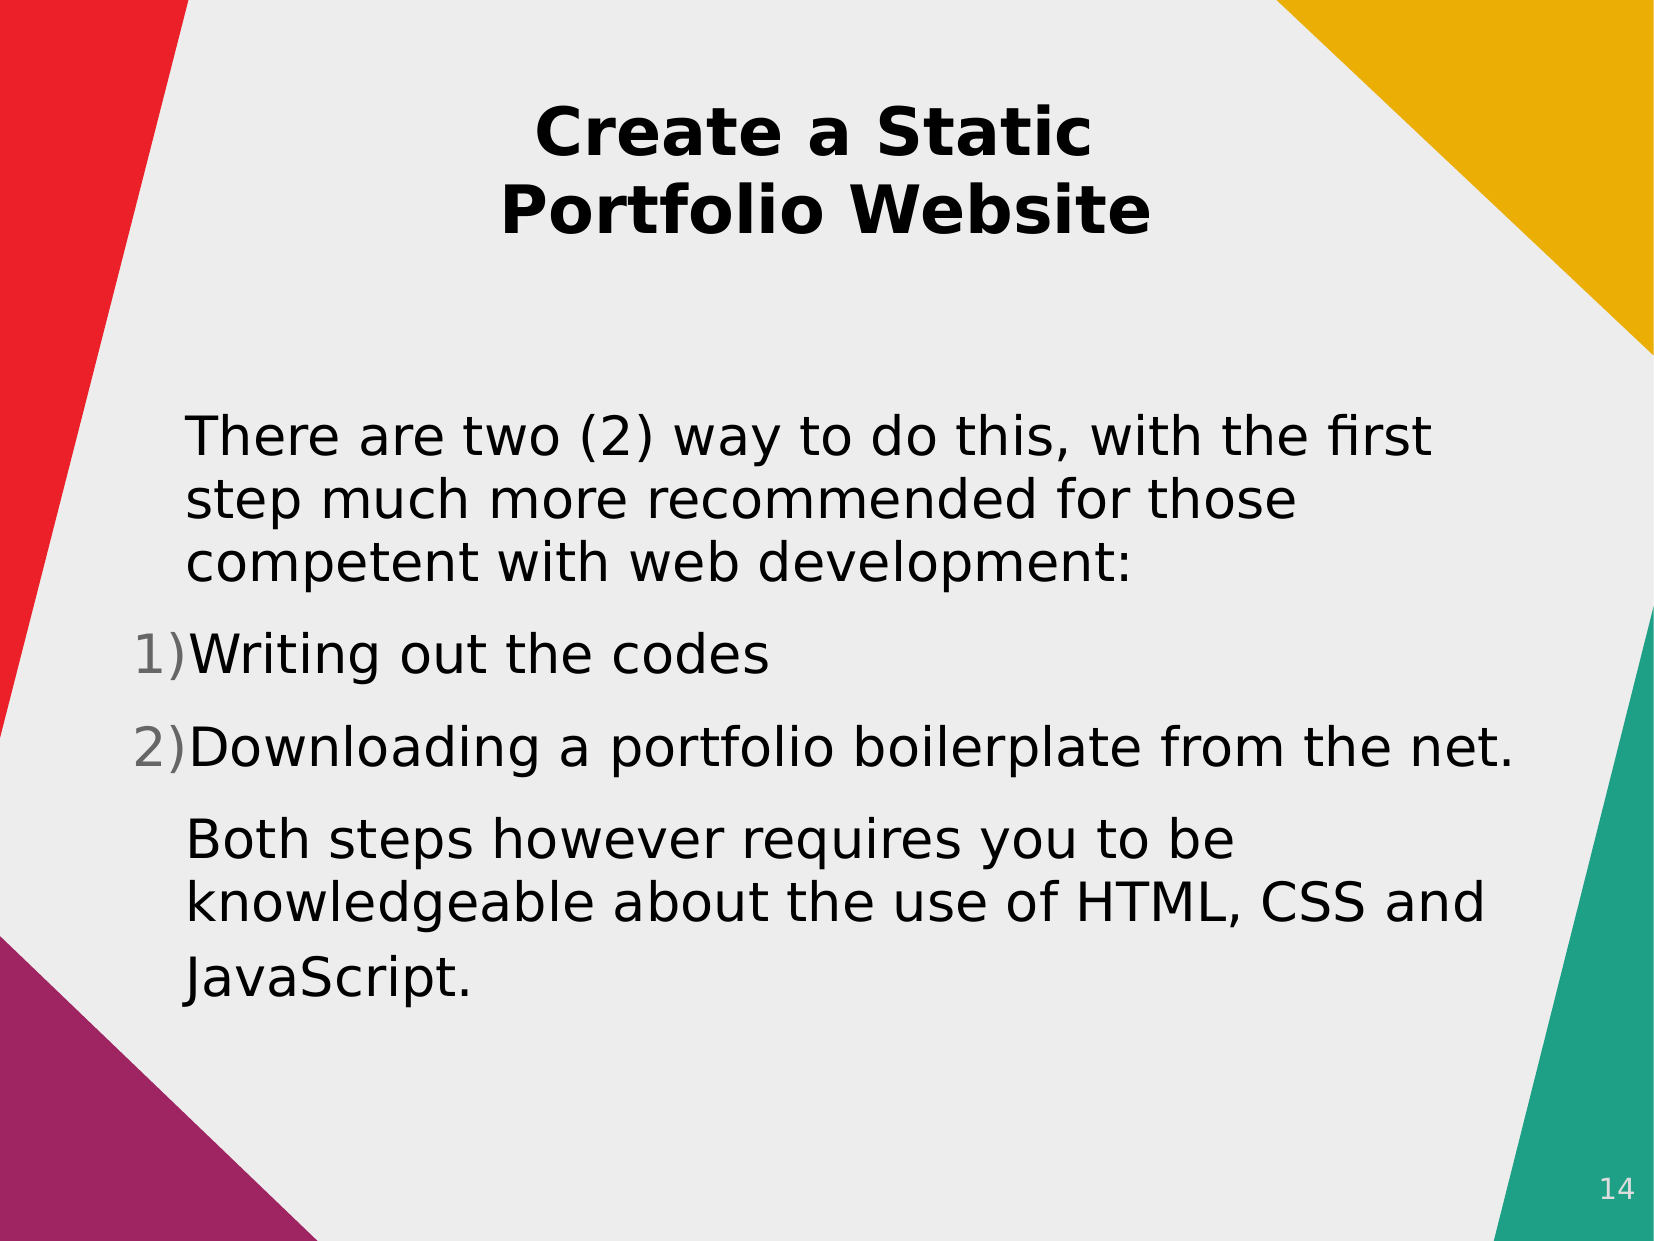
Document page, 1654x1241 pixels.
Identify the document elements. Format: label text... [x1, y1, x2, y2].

list There are two (2) way to do this, with the first step much more recommended for those competent with web development: Writing out the codes Downloading a portfolio boilerplate from the net. Both steps however requires you to be knowledgeable about the use of HTML, CSS and JavaScript. [114, 405, 1539, 1066]
title Create a Static Portfolio Website [114, 73, 1539, 271]
